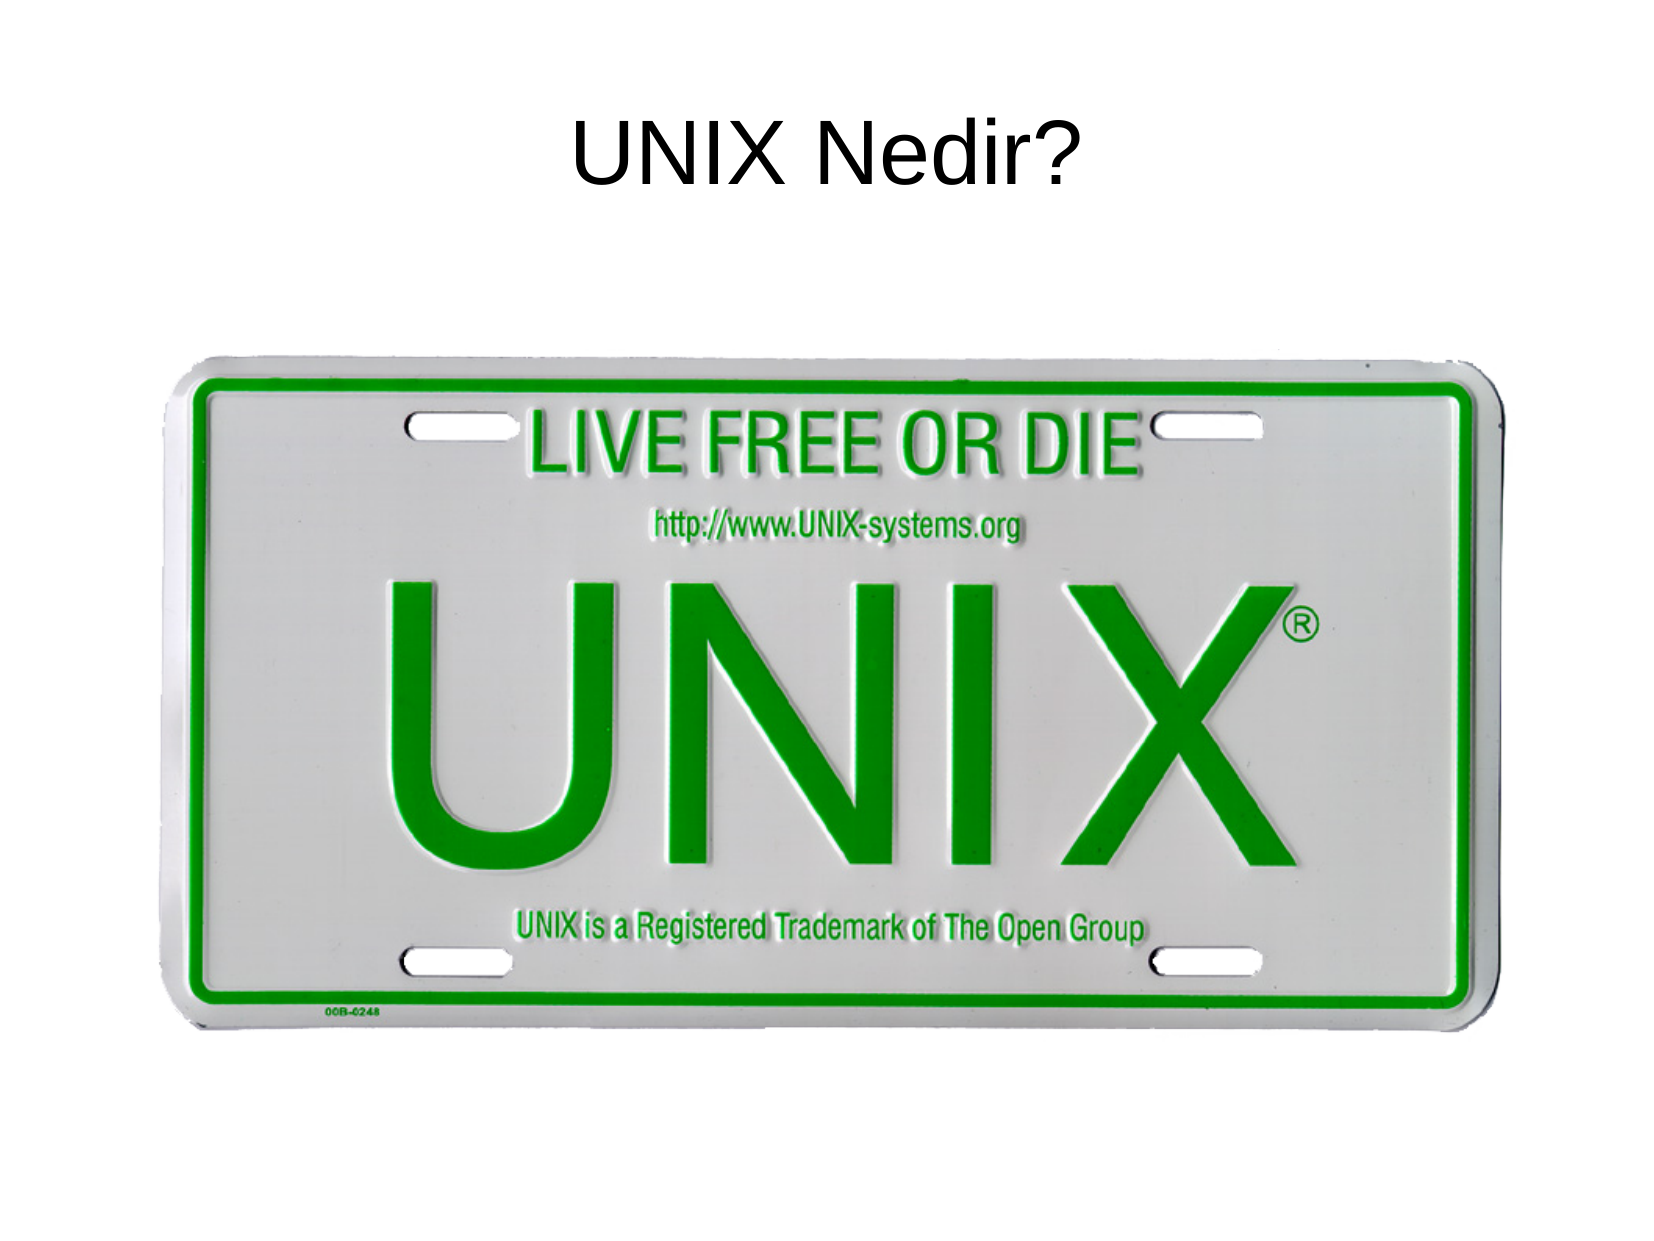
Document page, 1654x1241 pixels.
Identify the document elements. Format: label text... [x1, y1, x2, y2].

picture [156, 349, 1519, 1042]
title UNIX Nedir? [82, 49, 1571, 257]
